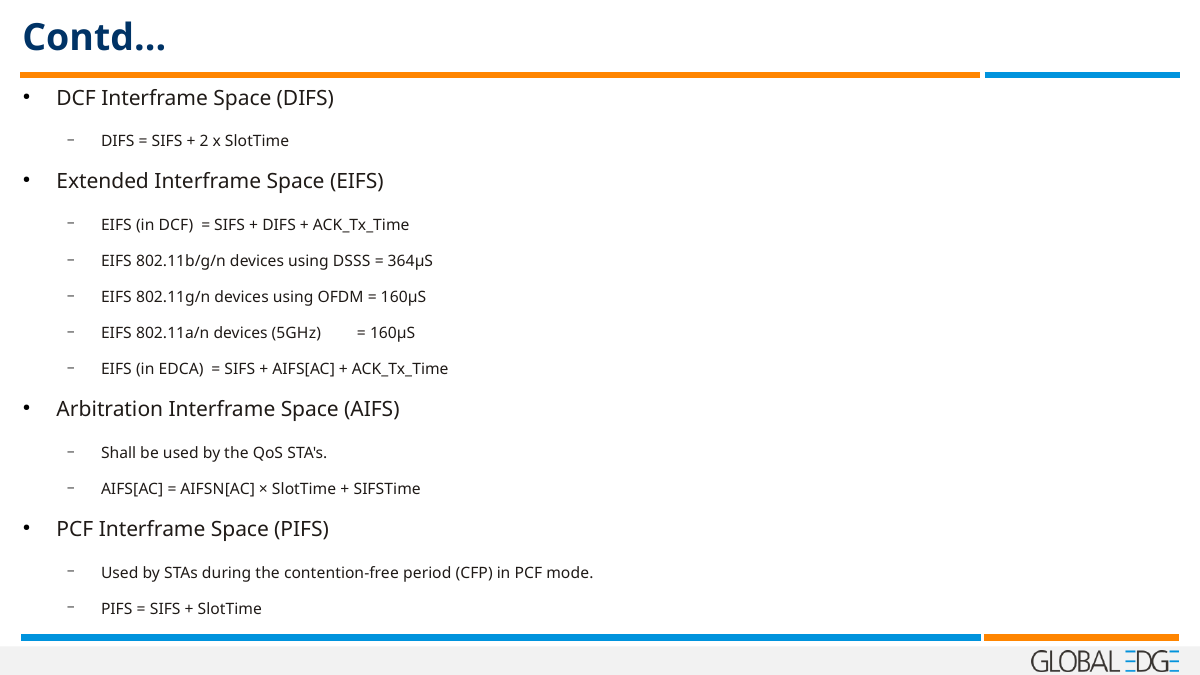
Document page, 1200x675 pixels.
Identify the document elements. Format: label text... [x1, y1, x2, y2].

title Contd... [12, 9, 1088, 63]
list DCF Interframe Space (DIFS) DIFS = SIFS + 2 x SlotTime Extended Interframe Space (EIFS) EIFS (in DCF) = SIFS + DIFS + ACK_Tx_Time EIFS 802.11b/g/n devices using DSSS = 364μS EIFS 802.11g/n devices using OFDM = 160μS EIFS 802.11a/n devices (5GHz) = 160μS EIFS (in EDCA) = SIFS + AIFS[AC] + ACK_Tx_Time Arbitration Interframe Space (AIFS) Shall be used by the QoS STA's. AIFS[AC] = AIFSN[AC] × SlotTime + SIFSTime PCF Interframe Space (PIFS) Used by STAs during the contention-free period (CFP) in PCF mode. PIFS = SIFS + SlotTime [11, 82, 1182, 626]
picture [1031, 650, 1179, 672]
